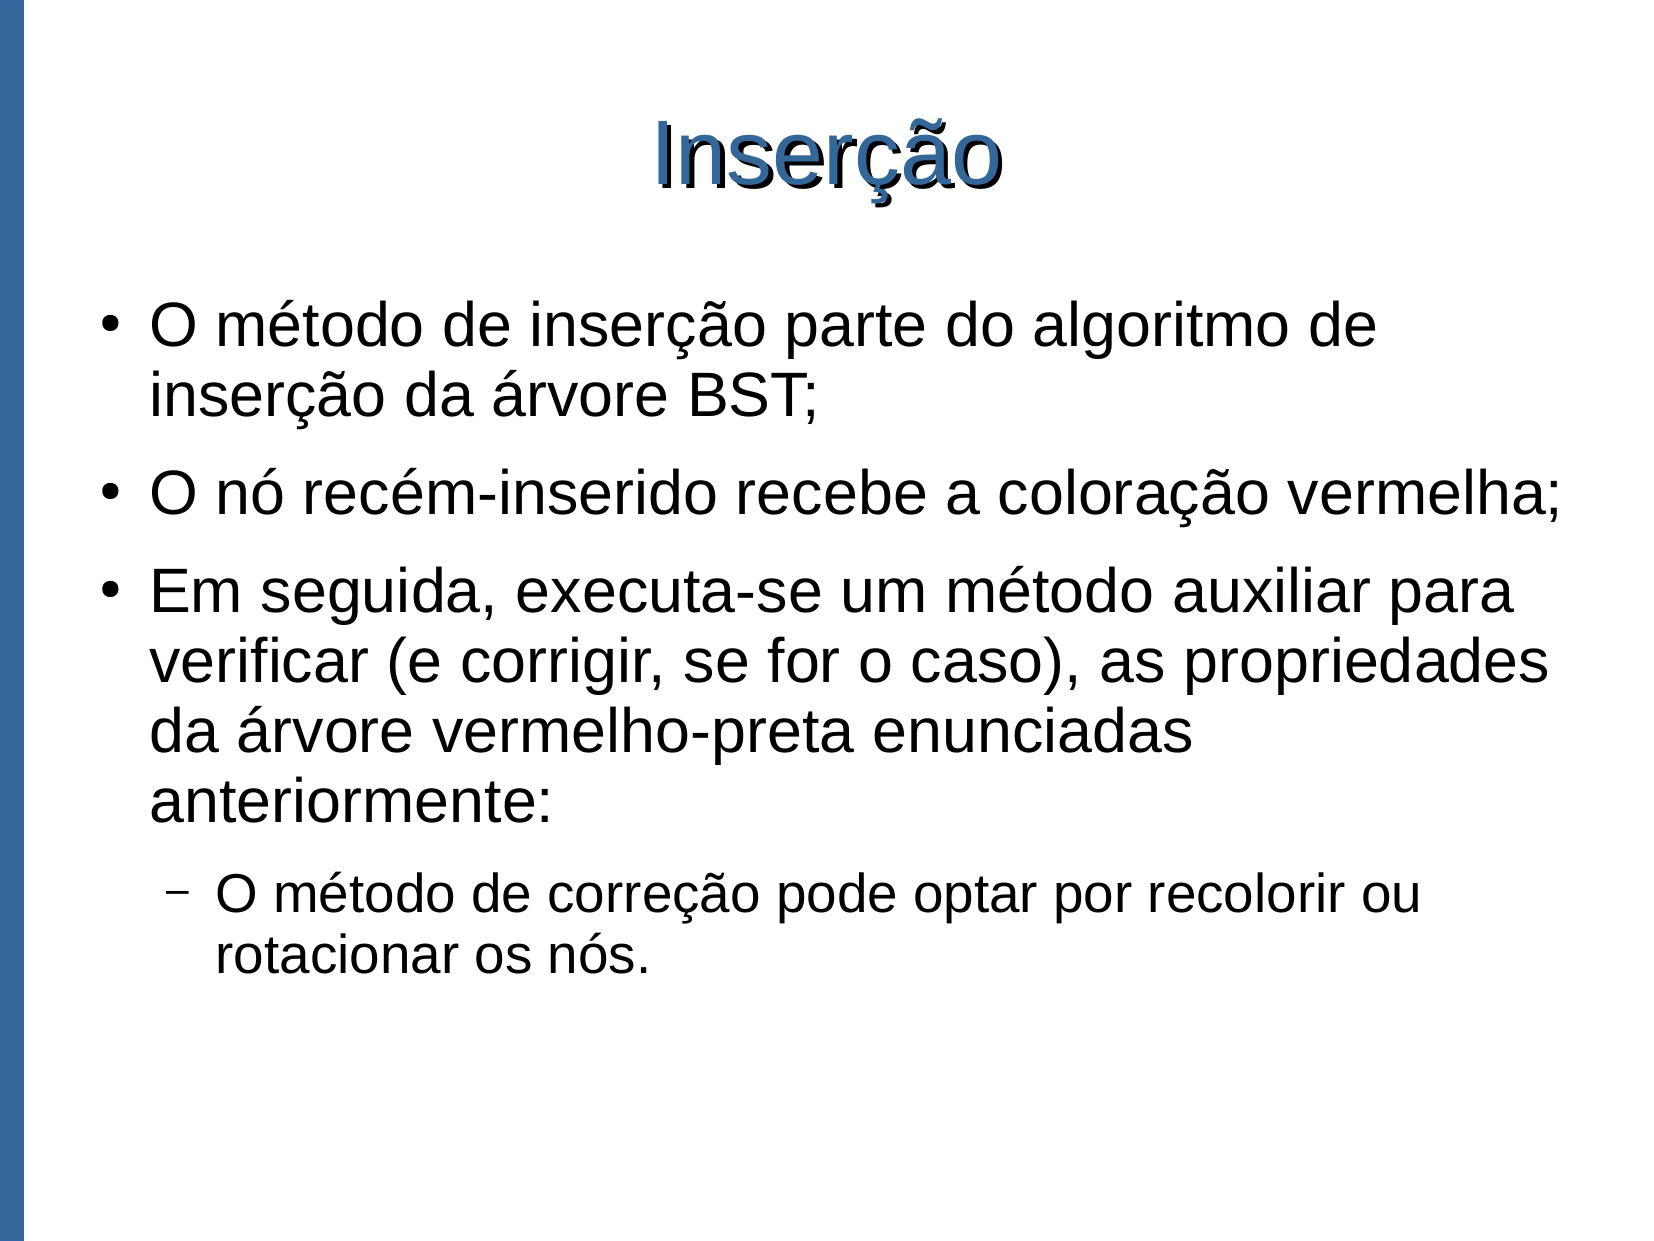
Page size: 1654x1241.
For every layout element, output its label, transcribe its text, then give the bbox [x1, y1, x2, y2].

title Inserção [82, 49, 1571, 257]
list O método de inserção parte do algoritmo de inserção da árvore BST; O nó recém-inserido recebe a coloração vermelha; Em seguida, executa-se um método auxiliar para verificar (e corrigir, se for o caso), as propriedades da árvore vermelho-preta enunciadas anteriormente: O método de correção pode optar por recolorir ou rotacionar os nós. [82, 290, 1571, 1010]
